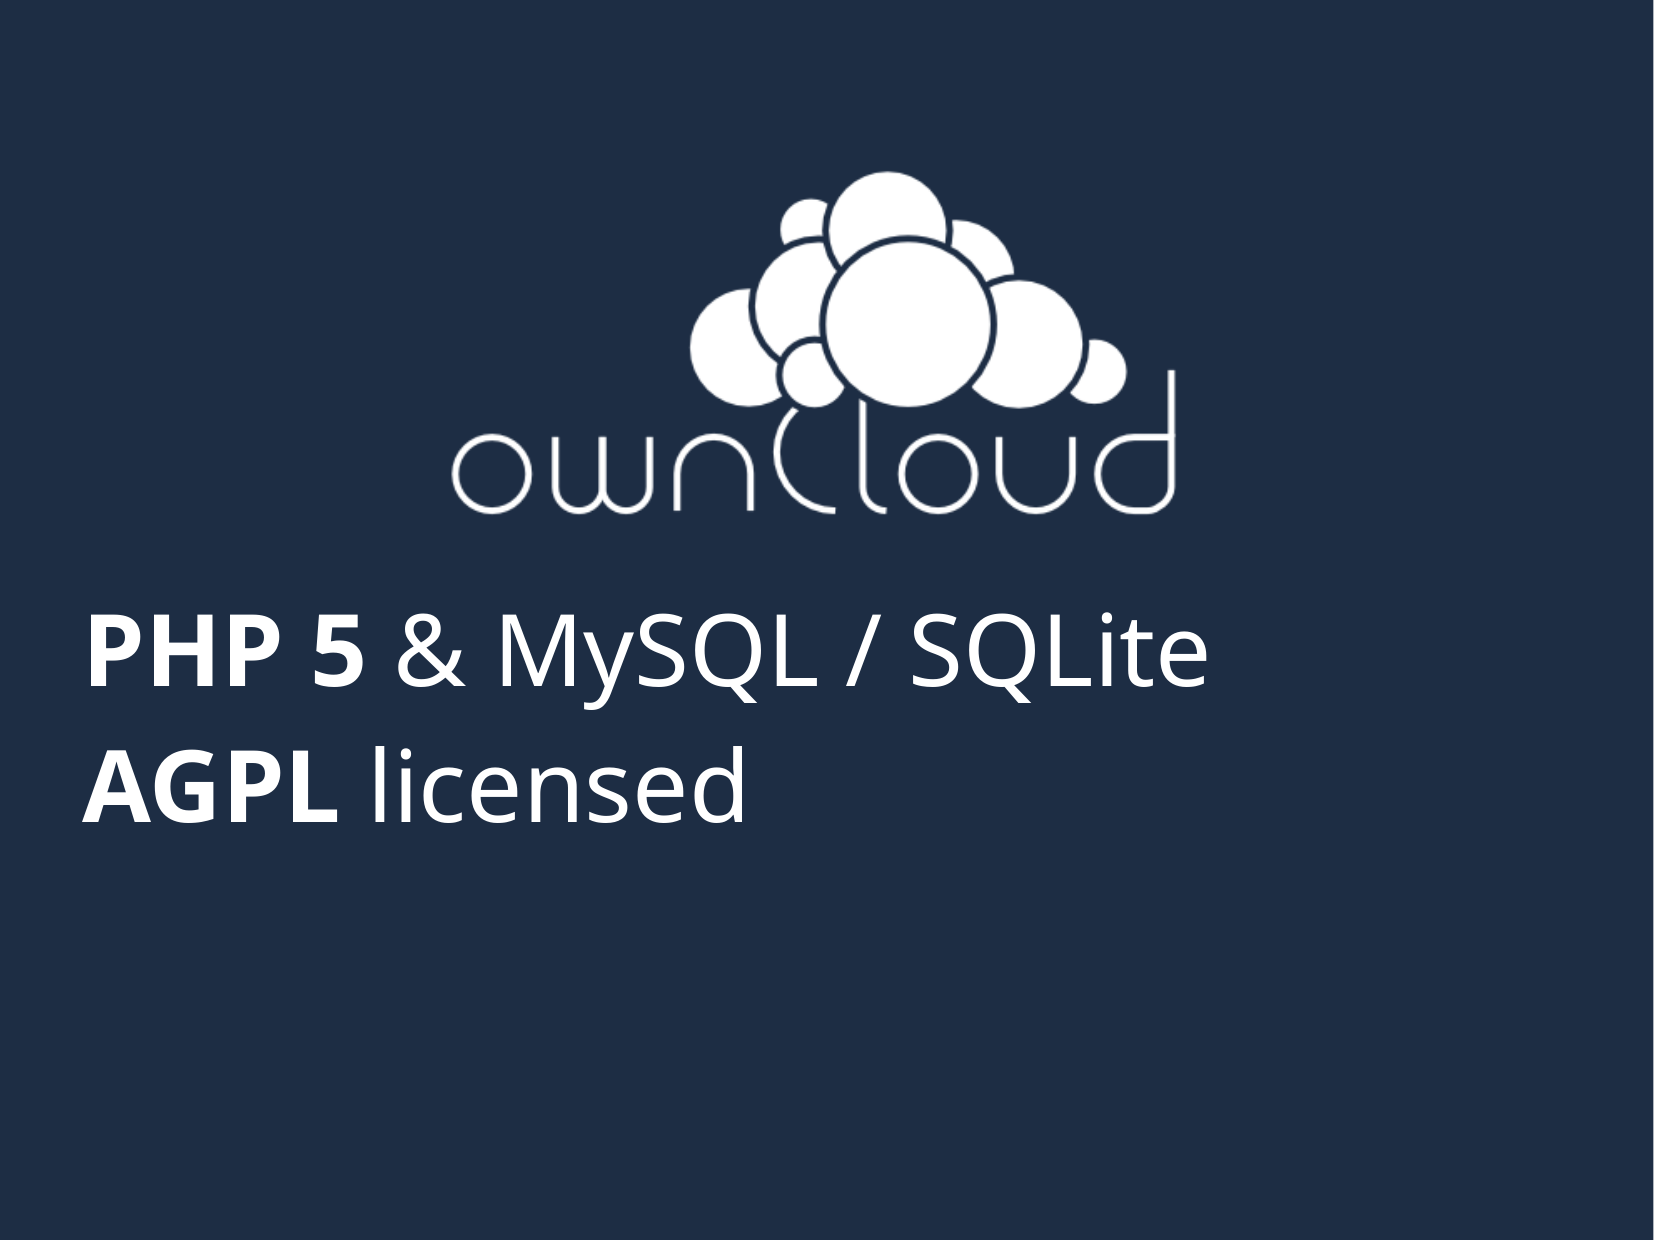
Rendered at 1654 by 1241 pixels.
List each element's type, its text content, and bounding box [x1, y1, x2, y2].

subtitle PHP 5 & MySQL / SQLite AGPL licensed [82, 49, 1571, 1109]
